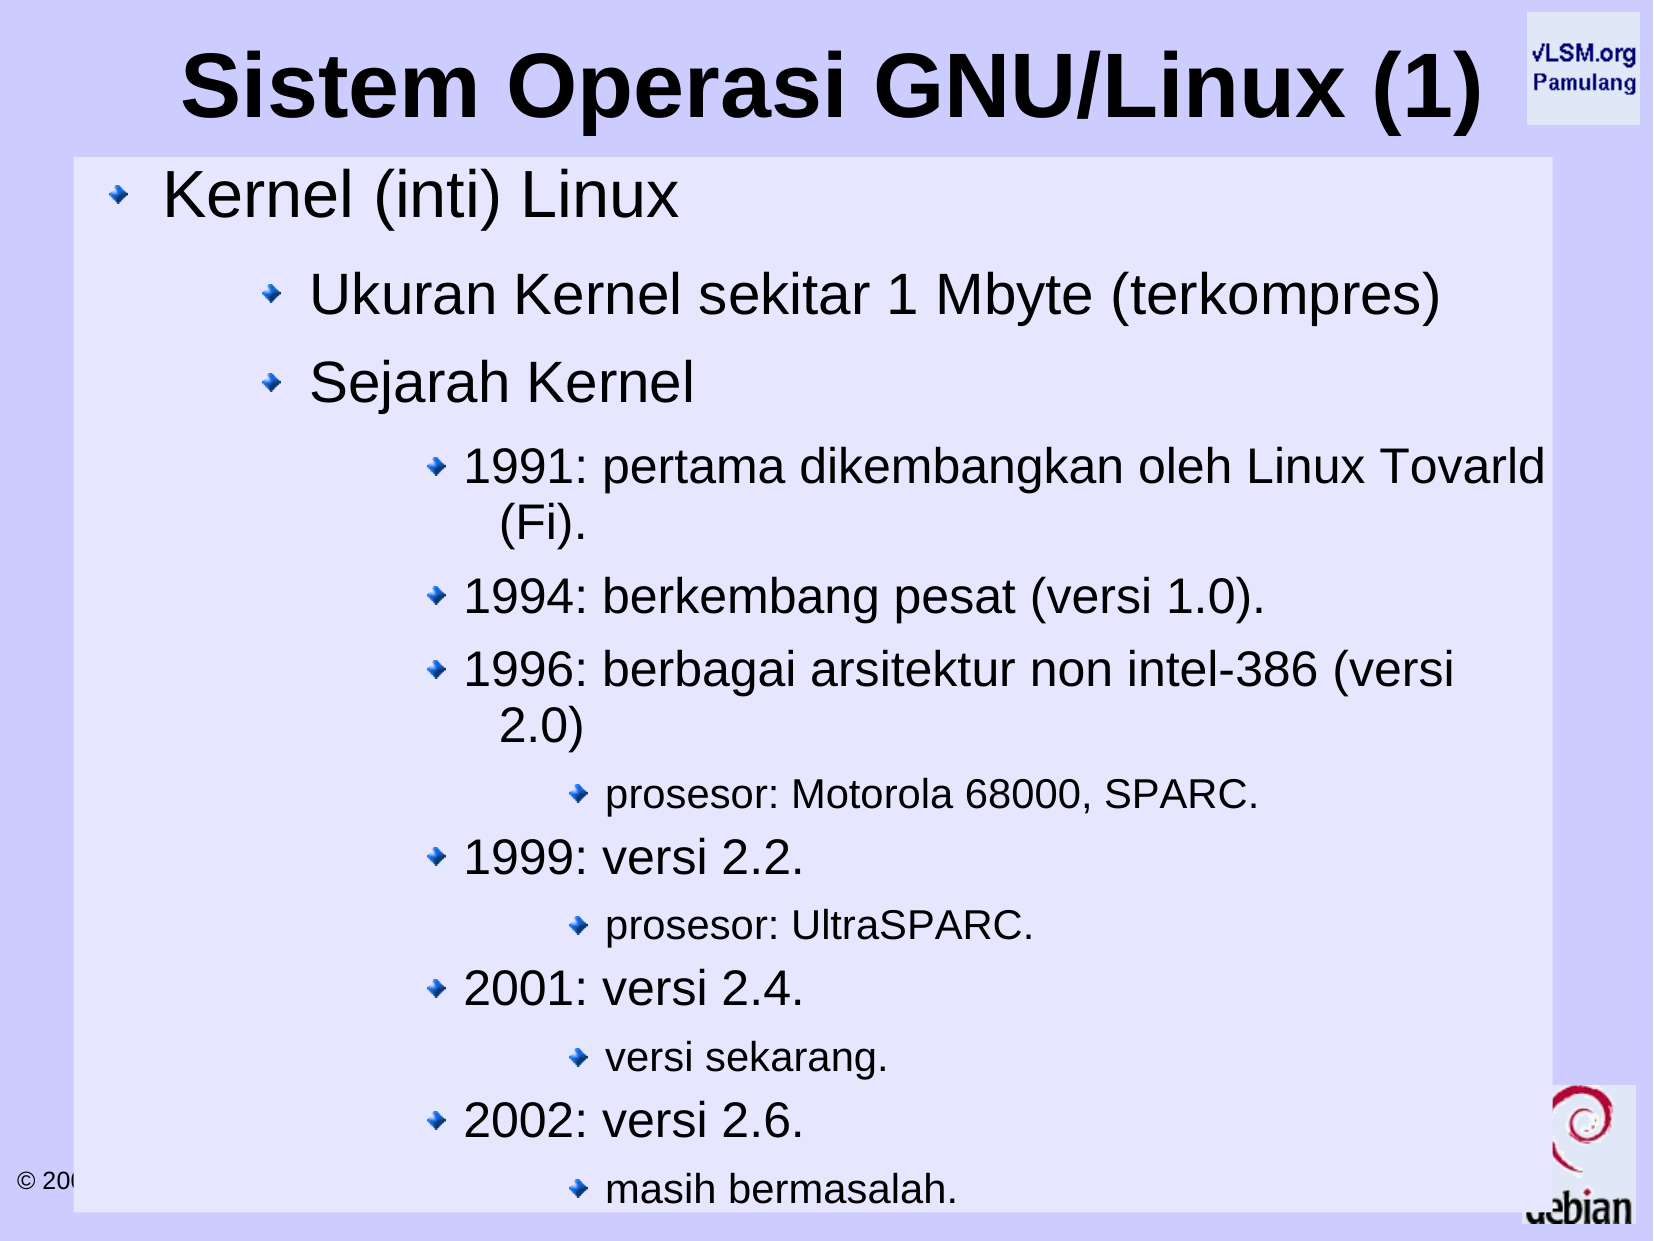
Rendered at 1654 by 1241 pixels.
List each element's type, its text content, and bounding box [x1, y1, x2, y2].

picture [427, 1124, 446, 1130]
list Kernel (inti) Linux Ukuran Kernel sekitar 1 Mbyte (terkompres) Sejarah Kernel 1991: pertama dikembangkan oleh Linux Tovarld (Fi). 1994: berkembang pesat (versi 1.0). 1996: berbagai arsitektur non intel-386 (versi 2.0) prosesor: Motorola 68000, SPARC. 1999: versi 2.2. prosesor: UltraSPARC. 2001: versi 2.4. versi sekarang. 2002: versi 2.6. masih bermasalah. [73, 157, 1553, 1124]
picture [1522, 1085, 1636, 1224]
picture [1527, 12, 1640, 125]
title Sistem Operasi GNU/Linux (1) [40, 31, 1625, 142]
picture [569, 1179, 588, 1198]
